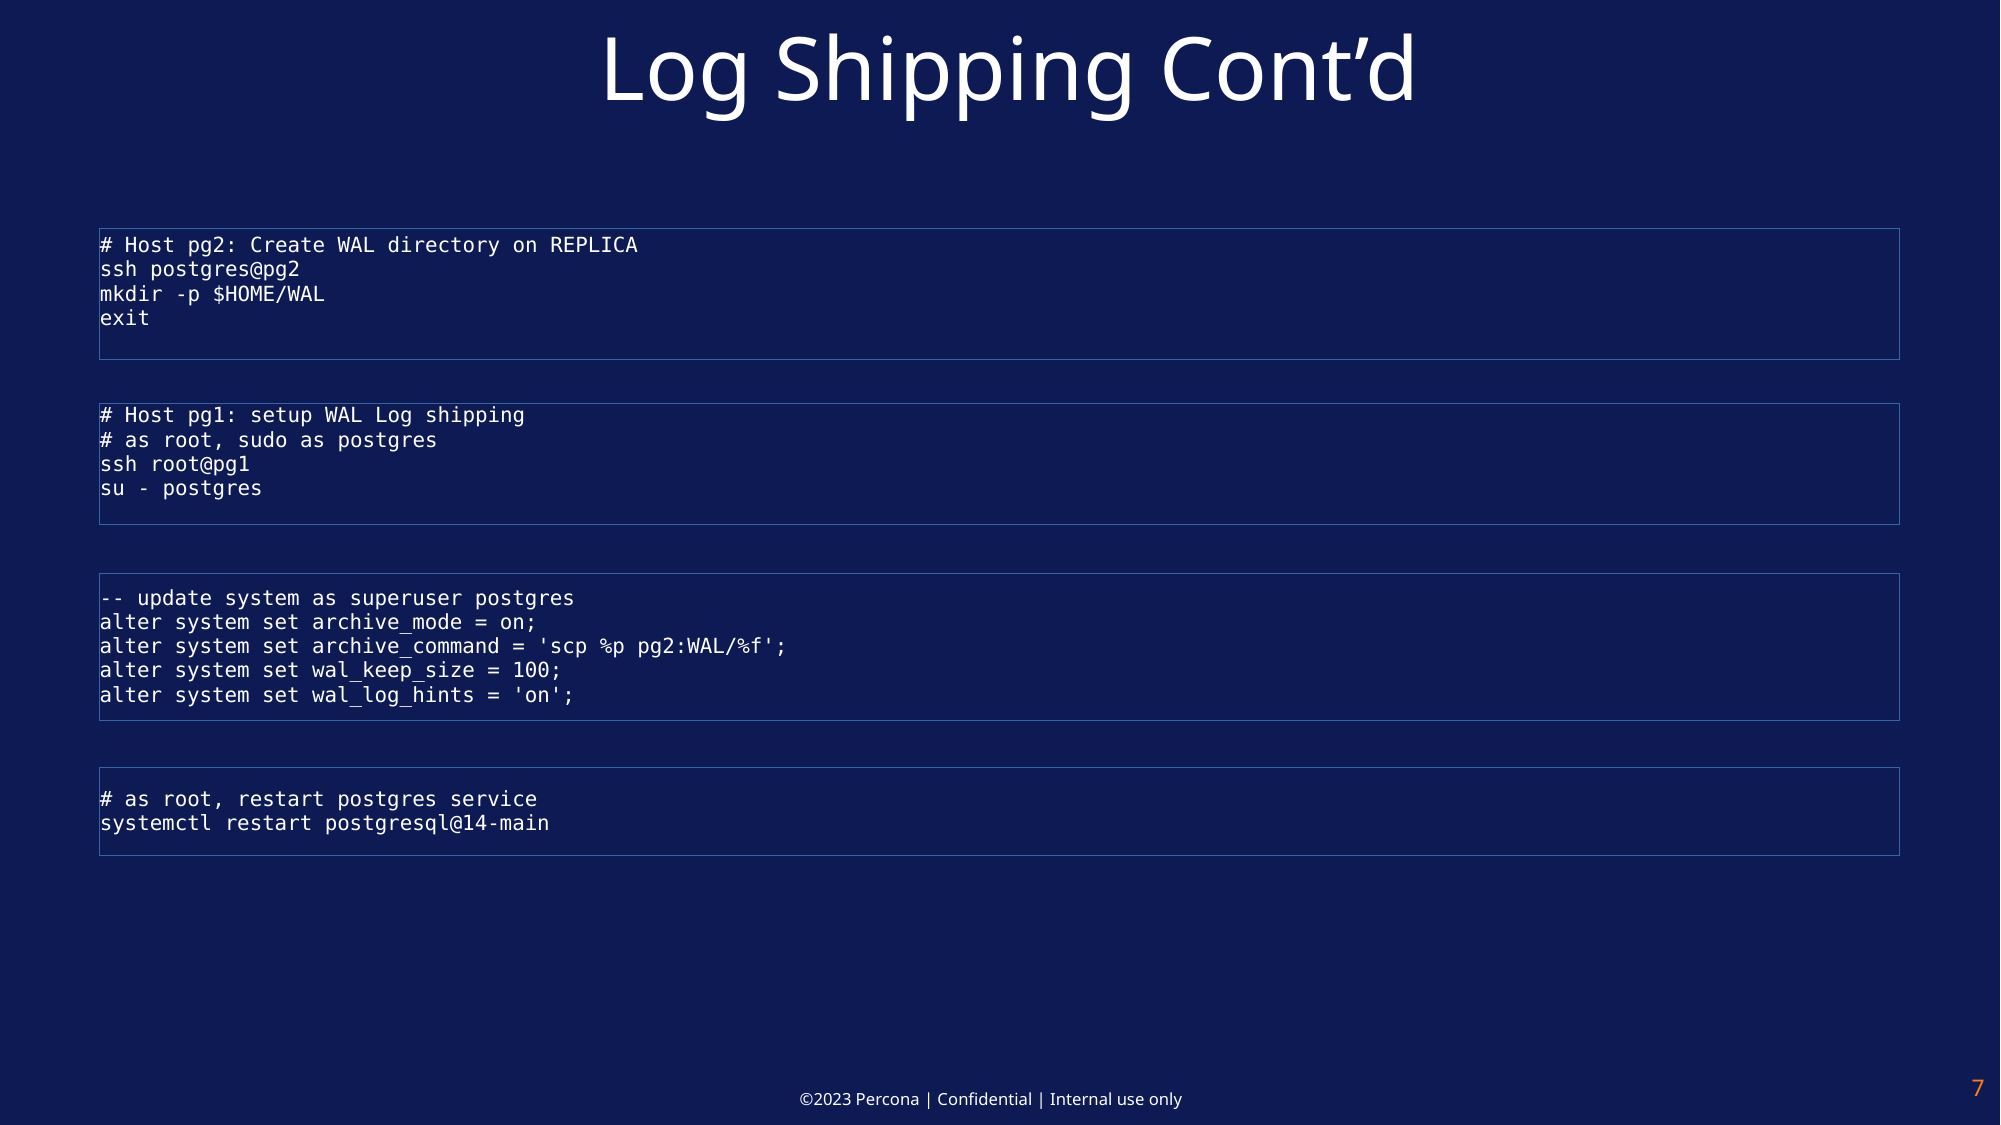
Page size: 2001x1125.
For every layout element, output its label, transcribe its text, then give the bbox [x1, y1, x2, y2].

title # Host pg2: Create WAL directory on REPLICA ssh postgres@pg2 mkdir -p $HOME/WAL exit [99, 228, 1900, 360]
title -- update system as superuser postgres alter system set archive_mode = on; alter system set archive_command = 'scp %p pg2:WAL/%f'; alter system set wal_keep_size = 100; alter system set wal_log_hints = 'on'; [99, 573, 1900, 721]
list Log Shipping Cont’d [570, 15, 1449, 142]
text_box <number> [1748, 1059, 2000, 1120]
title # Host pg1: setup WAL Log shipping # as root, sudo as postgres ssh root@pg1 su - postgres [99, 403, 1900, 525]
title # as root, restart postgres service systemctl restart postgresql@14-main [99, 767, 1900, 856]
